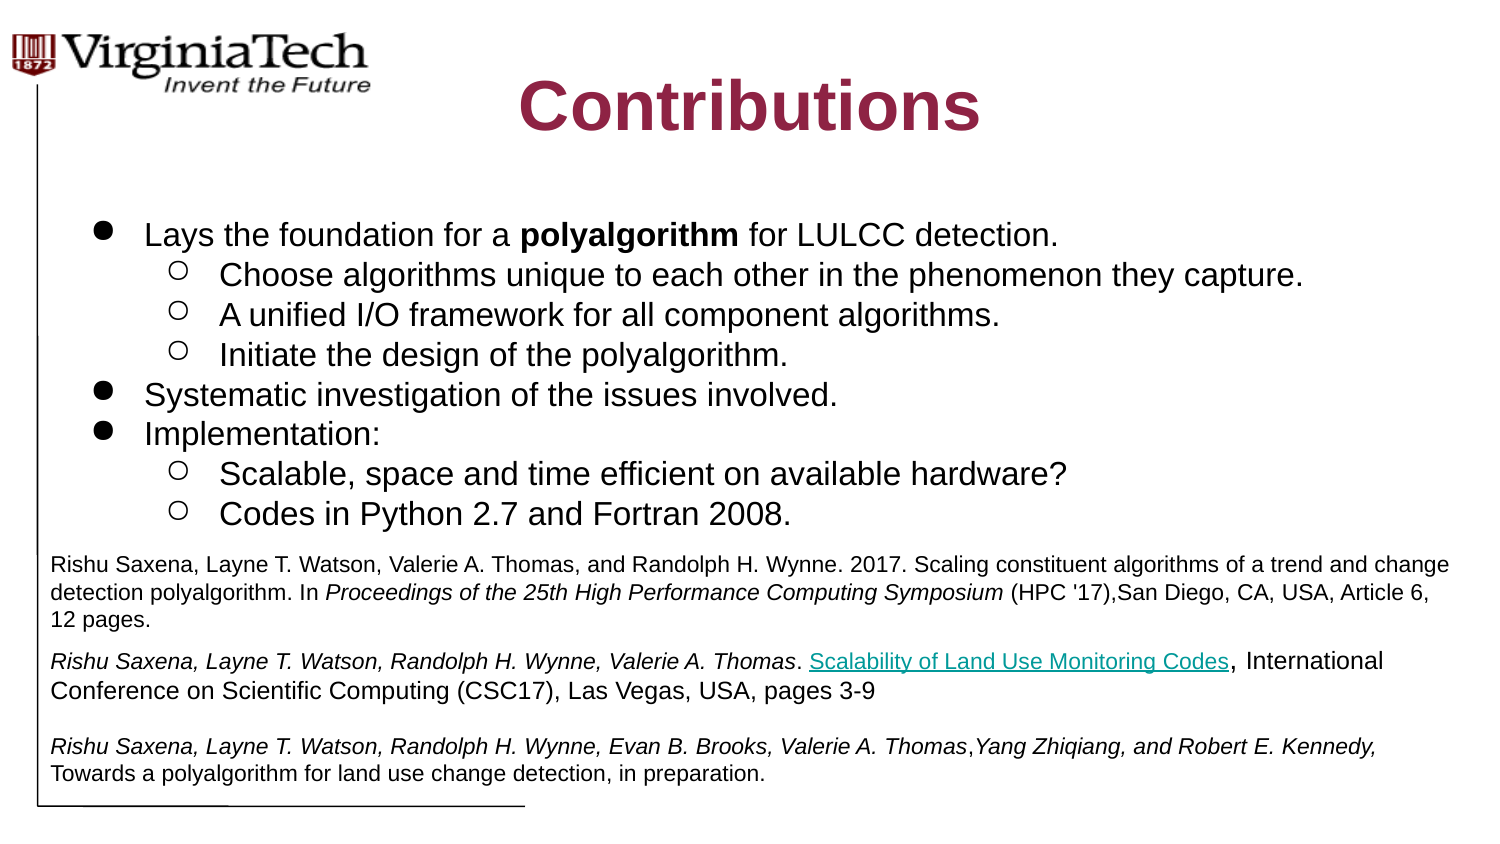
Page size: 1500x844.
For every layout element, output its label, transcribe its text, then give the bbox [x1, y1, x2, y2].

text_box Rishu Saxena, Layne T. Watson, Valerie A. Thomas, and Randolph H. Wynne. 2017. Scaling constituent algorithms of a trend and change detection polyalgorithm. In Proceedings of the 25th High Performance Computing Symposium (HPC '17),San Diego, CA, USA, Article 6, 12 pages. [35, 534, 1472, 625]
text_box Rishu Saxena, Layne T. Watson, Randolph H. Wynne, Evan B. Brooks, Valerie A. Thomas,Yang Zhiqiang, and Robert E. Kennedy, Towards a polyalgorithm for land use change detection, in preparation. [35, 716, 1472, 808]
picture [12, 32, 372, 94]
text_box Rishu Saxena, Layne T. Watson, Randolph H. Wynne, Valerie A. Thomas. Scalability of Land Use Monitoring Codes, International Conference on Scientific Computing (CSC17), Las Vegas, USA, pages 3-9 [35, 625, 1472, 716]
title Contributions [103, 44, 1399, 137]
text_box Lays the foundation for a polyalgorithm for LULCC detection. Choose algorithms unique to each other in the phenomenon they capture. A unified I/O framework for all component algorithms. Initiate the design of the polyalgorithm. Systematic investigation of the issues involved. Implementation: Scalable, space and time efficient on available hardware? Codes in Python 2.7 and Fortran 2008. [54, 158, 1453, 534]
